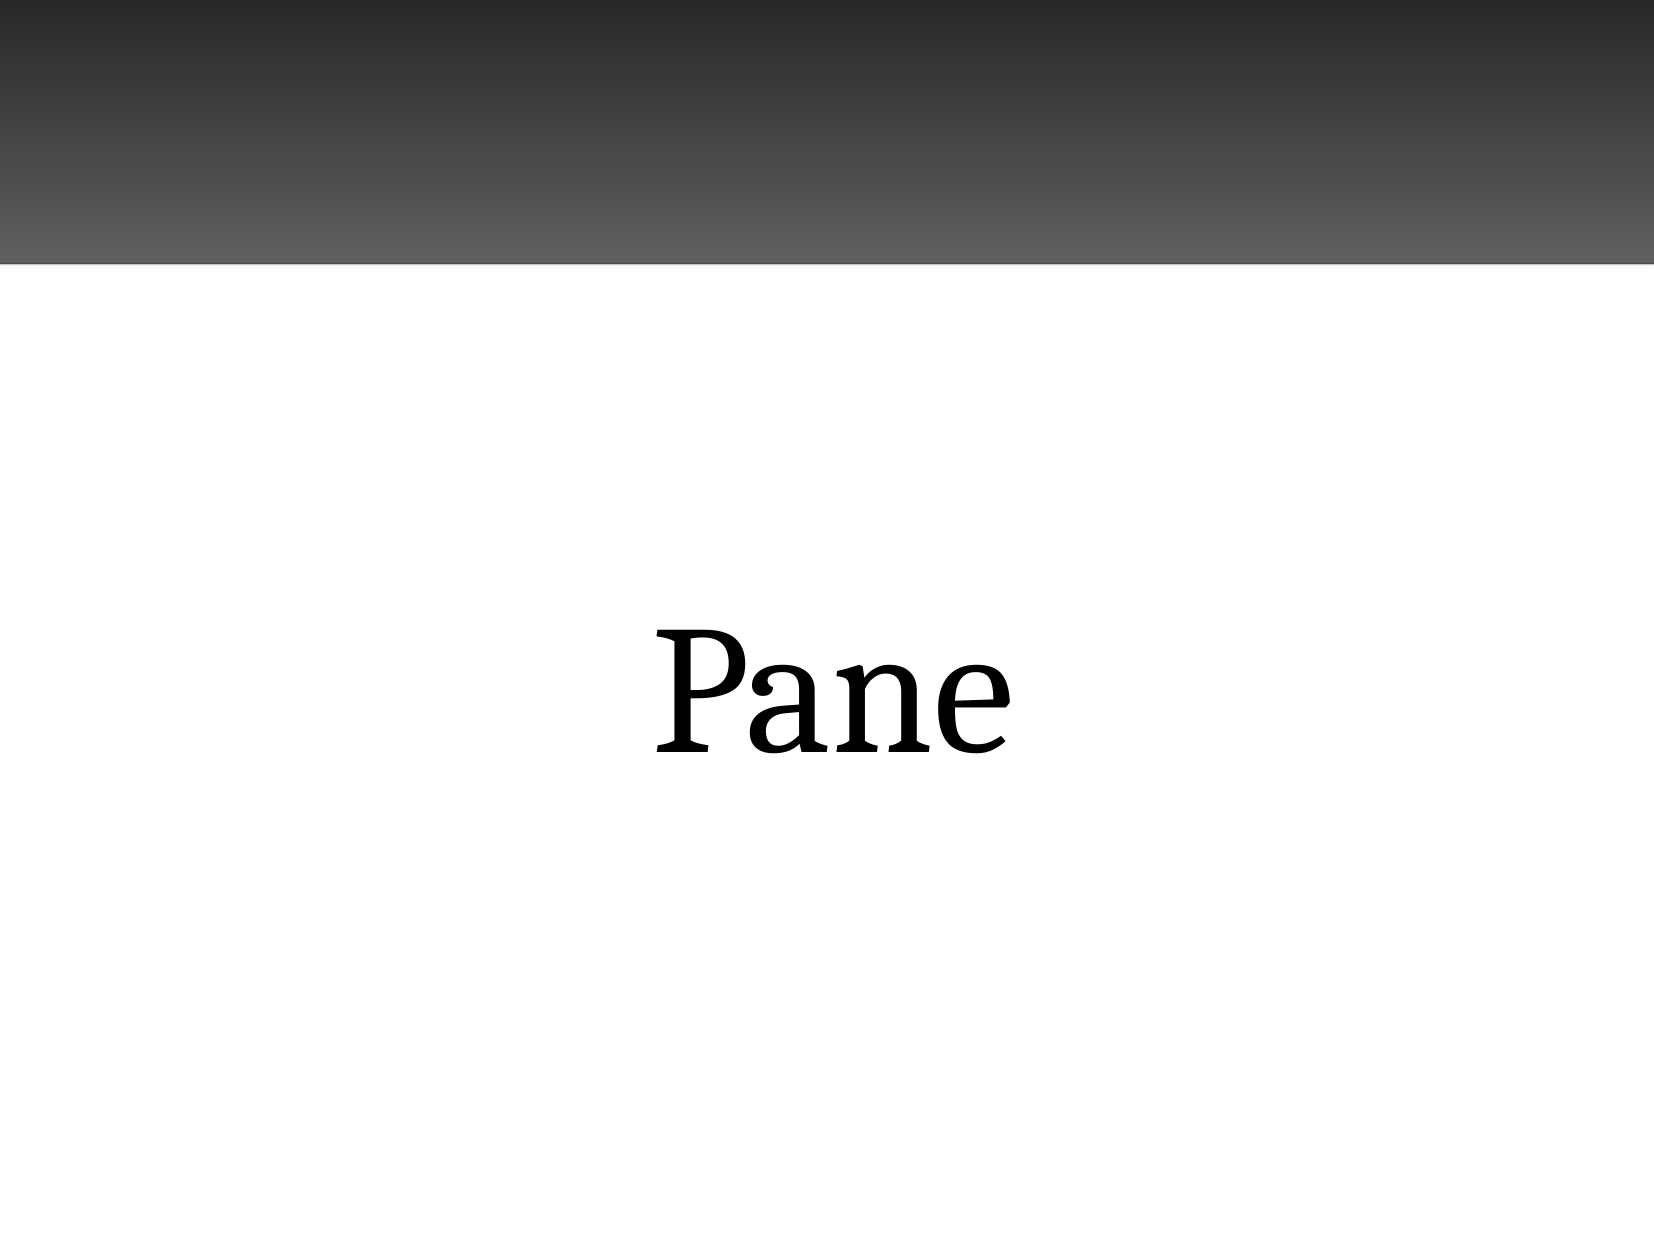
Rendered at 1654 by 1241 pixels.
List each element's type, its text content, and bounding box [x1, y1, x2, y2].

list Pane [130, 525, 1537, 797]
